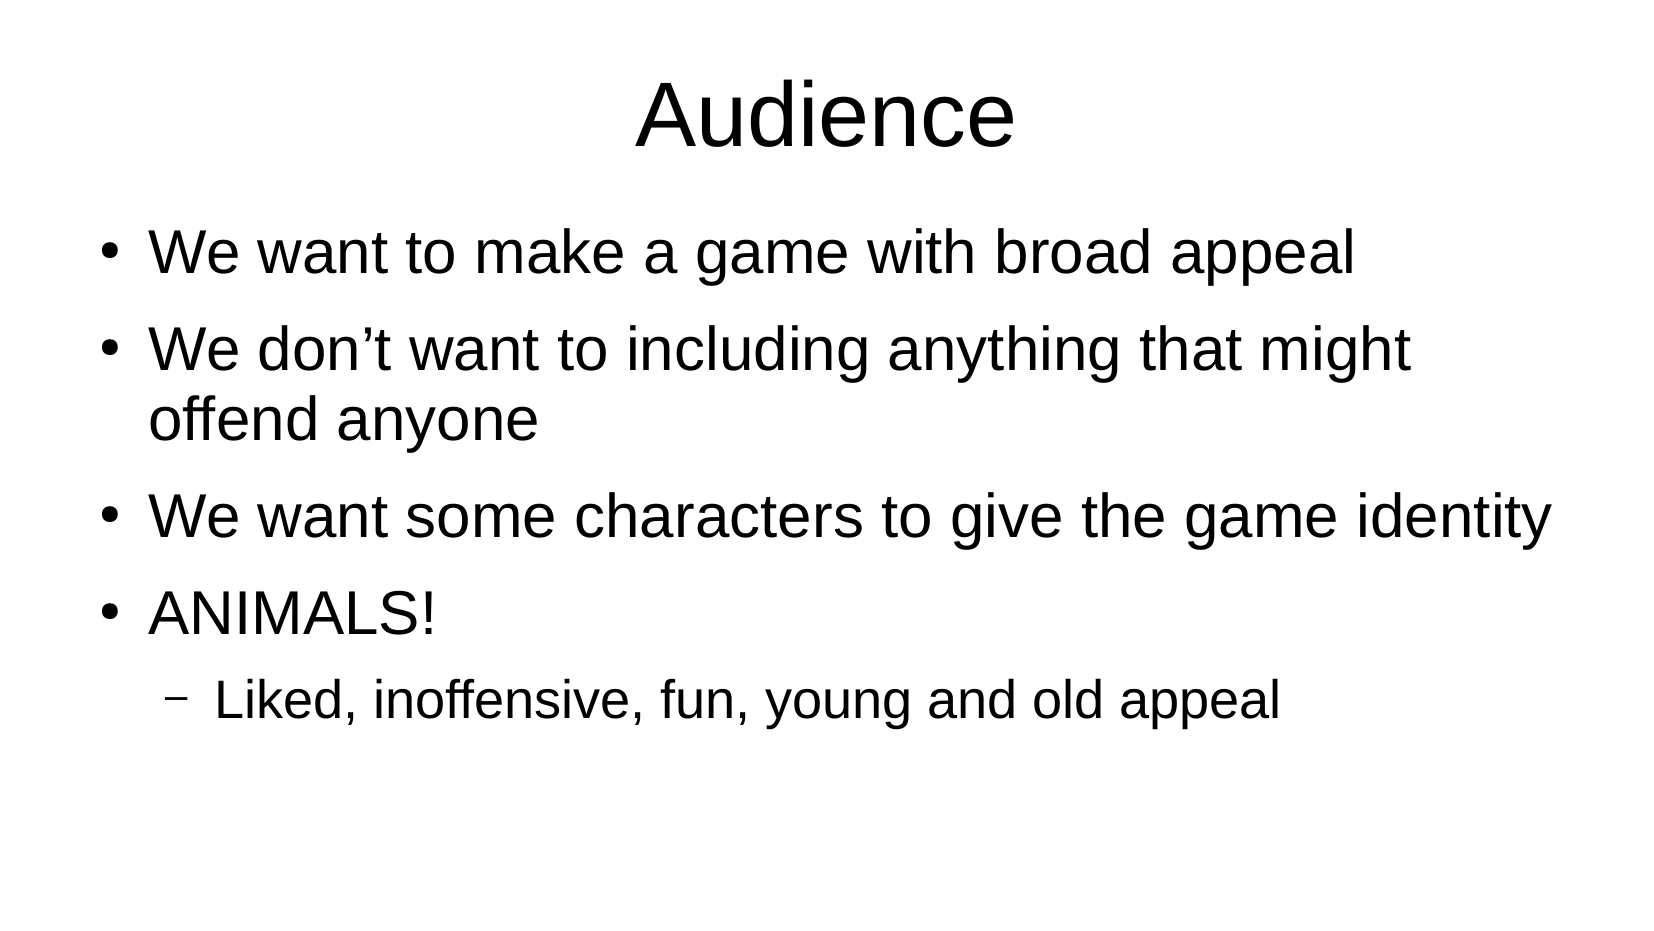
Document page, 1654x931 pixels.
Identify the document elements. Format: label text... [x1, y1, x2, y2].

list We want to make a game with broad appeal We don’t want to including anything that might offend anyone We want some characters to give the game identity ANIMALS! Liked, inoffensive, fun, young and old appeal [82, 217, 1571, 758]
title Audience [82, 37, 1571, 193]
